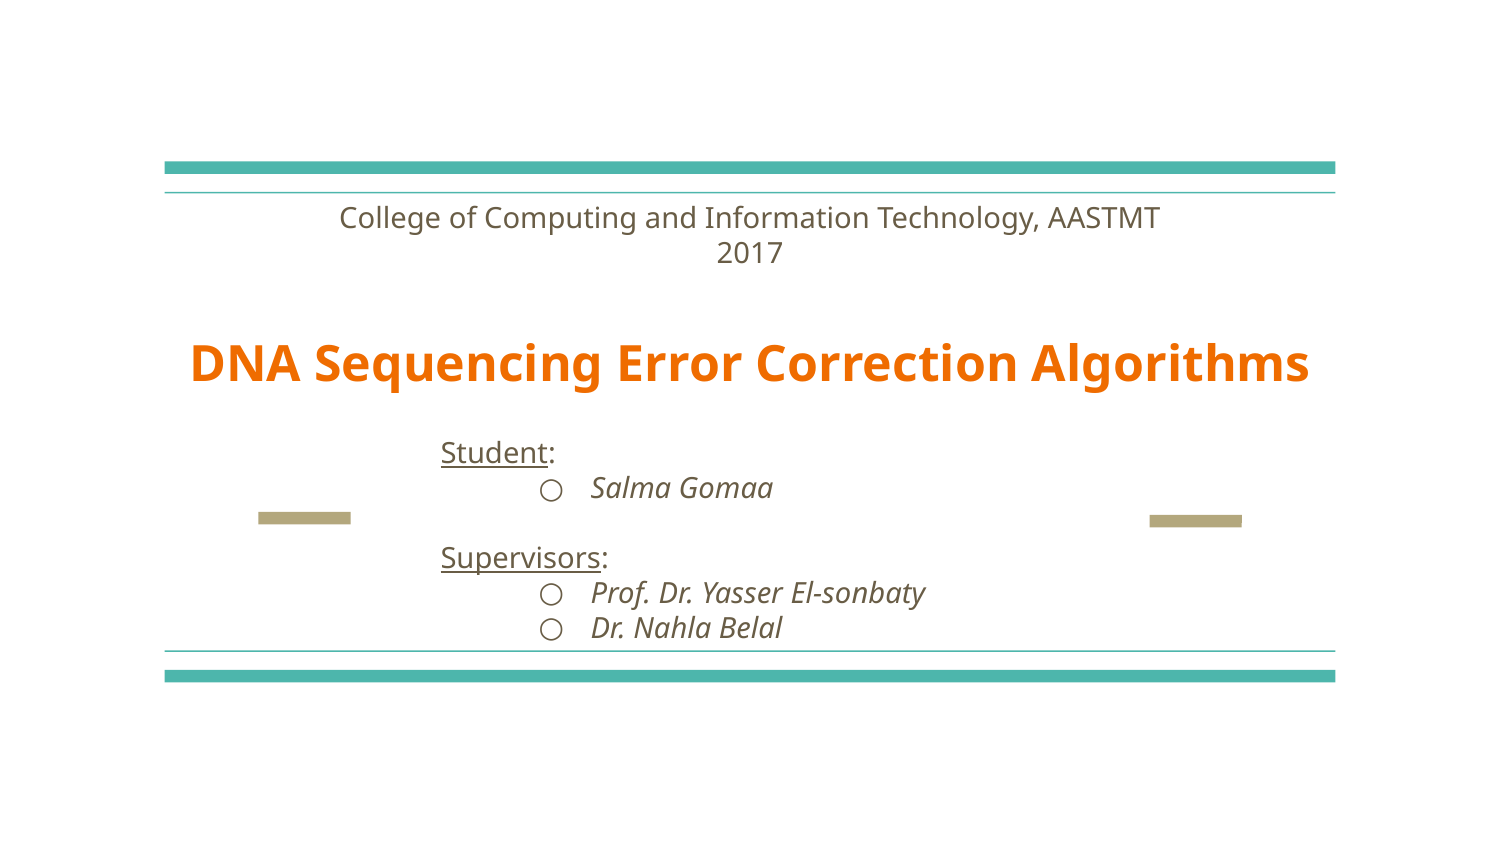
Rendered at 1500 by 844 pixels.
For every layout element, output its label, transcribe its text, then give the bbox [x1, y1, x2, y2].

title DNA Sequencing Error Correction Algorithms [164, 315, 1336, 407]
subtitle College of Computing and Information Technology, AASTMT 2017 [159, 184, 1341, 315]
subtitle Student: Salma Gomaa Supervisors: Prof. Dr. Yasser El-sonbaty Dr. Nahla Belal [350, 419, 1150, 613]
